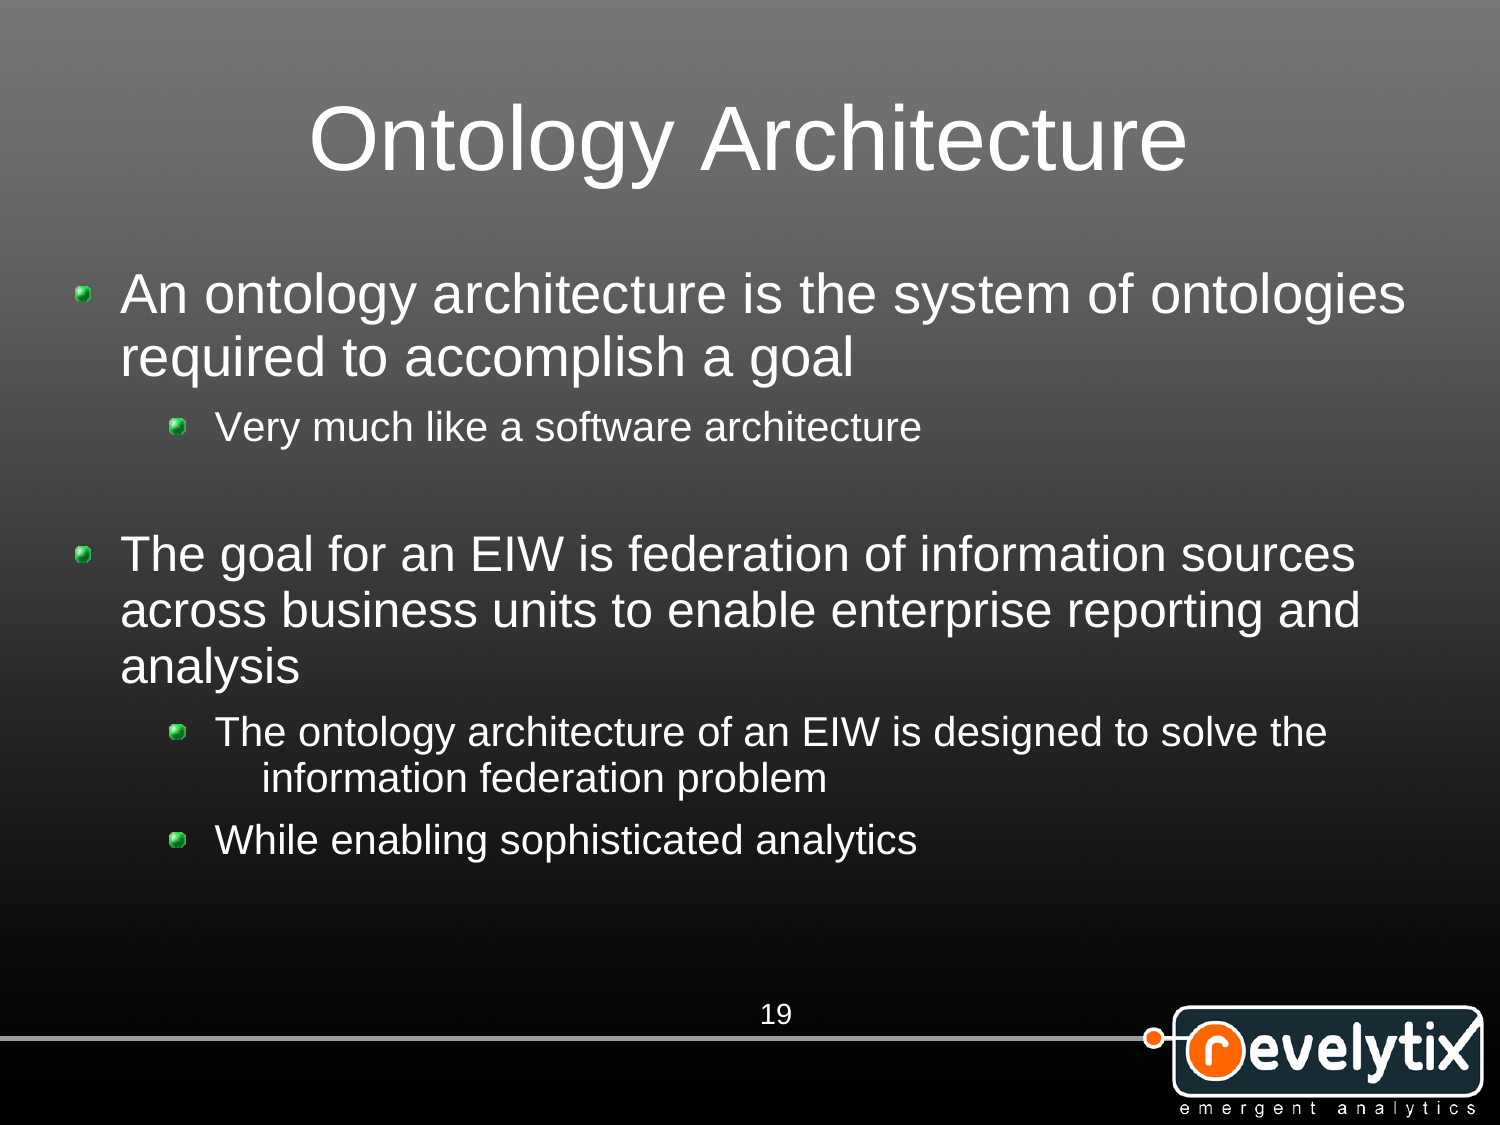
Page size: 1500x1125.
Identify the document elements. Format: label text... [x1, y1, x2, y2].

list An ontology architecture is the system of ontologies required to accomplish a goal Very much like a software architecture The goal for an EIW is federation of information sources across business units to enable enterprise reporting and analysis The ontology architecture of an EIW is designed to solve the information federation problem While enabling sophisticated analytics [75, 262, 1426, 991]
picture [0, 0, 1500, 1125]
title Ontology Architecture [74, 44, 1425, 233]
